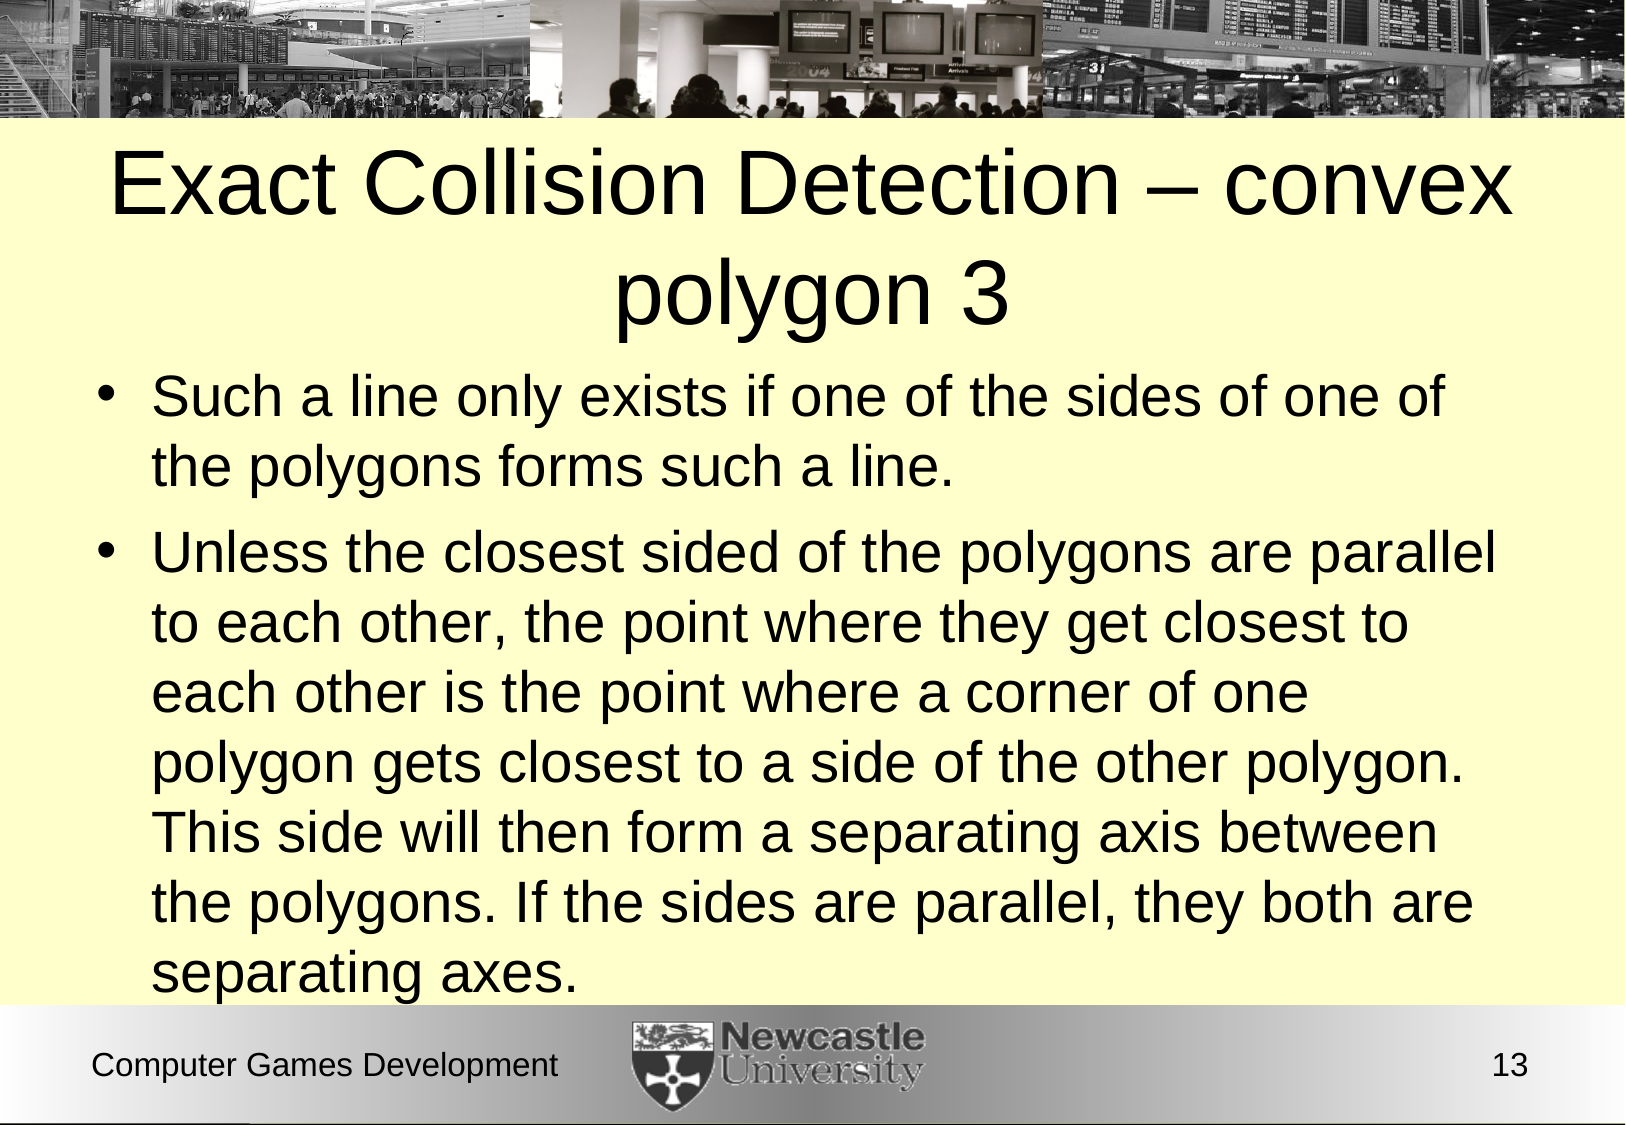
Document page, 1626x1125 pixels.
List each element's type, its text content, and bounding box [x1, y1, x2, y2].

text_box Exact Collision Detection – convex polygon 3 [81, 114, 1544, 350]
text_box Computer Games Development [67, 1024, 583, 1103]
text_box <number> [1164, 1024, 1544, 1103]
text_box Such a line only exists if one of the sides of one of the polygons forms such a line. Unless the closest sided of the polygons are parallel to each other, the point where they get closest to each other is the point where a corner of one polygon gets closest to a side of the other polygon. This side will then form a separating axis between the polygons. If the sides are parallel, they both are separating axes. [81, 350, 1544, 984]
picture [0, 0, 1625, 118]
